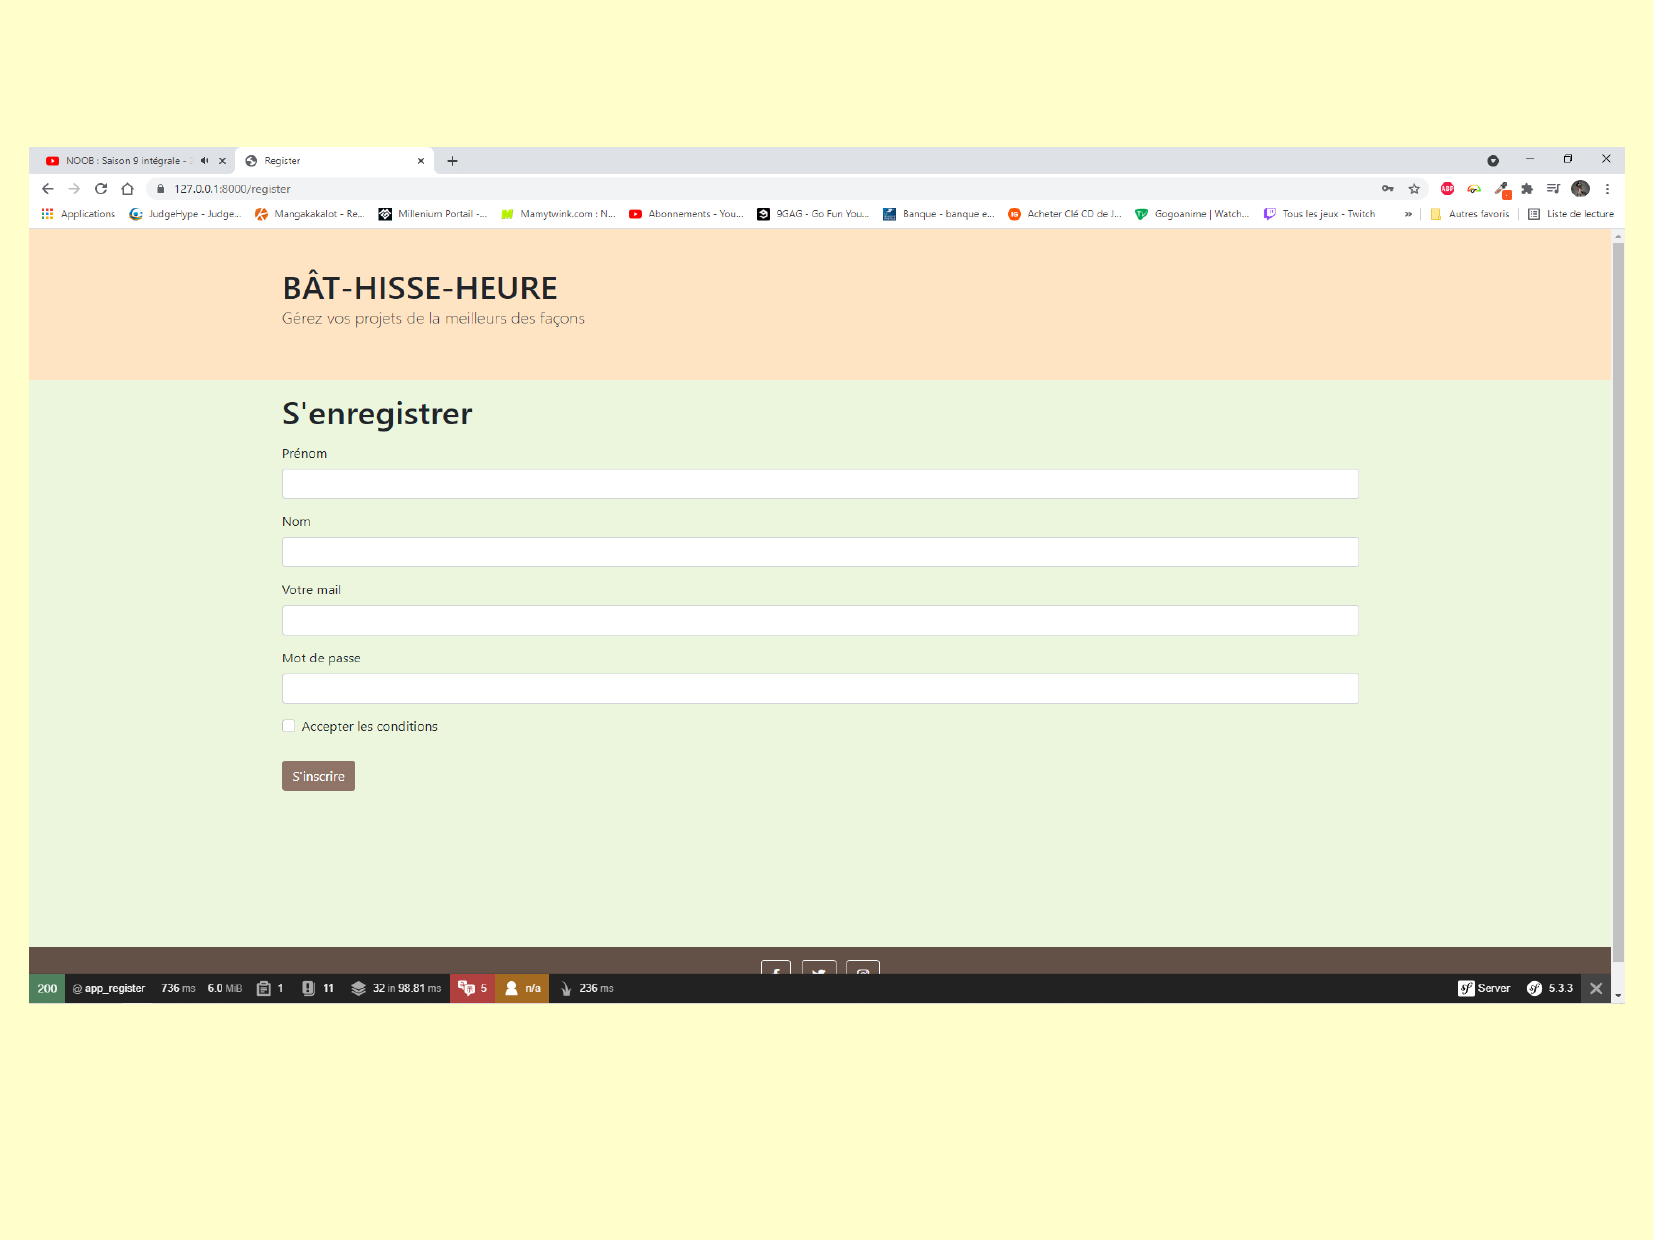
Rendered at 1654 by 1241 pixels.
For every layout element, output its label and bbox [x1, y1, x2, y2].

picture [29, 147, 1625, 1004]
